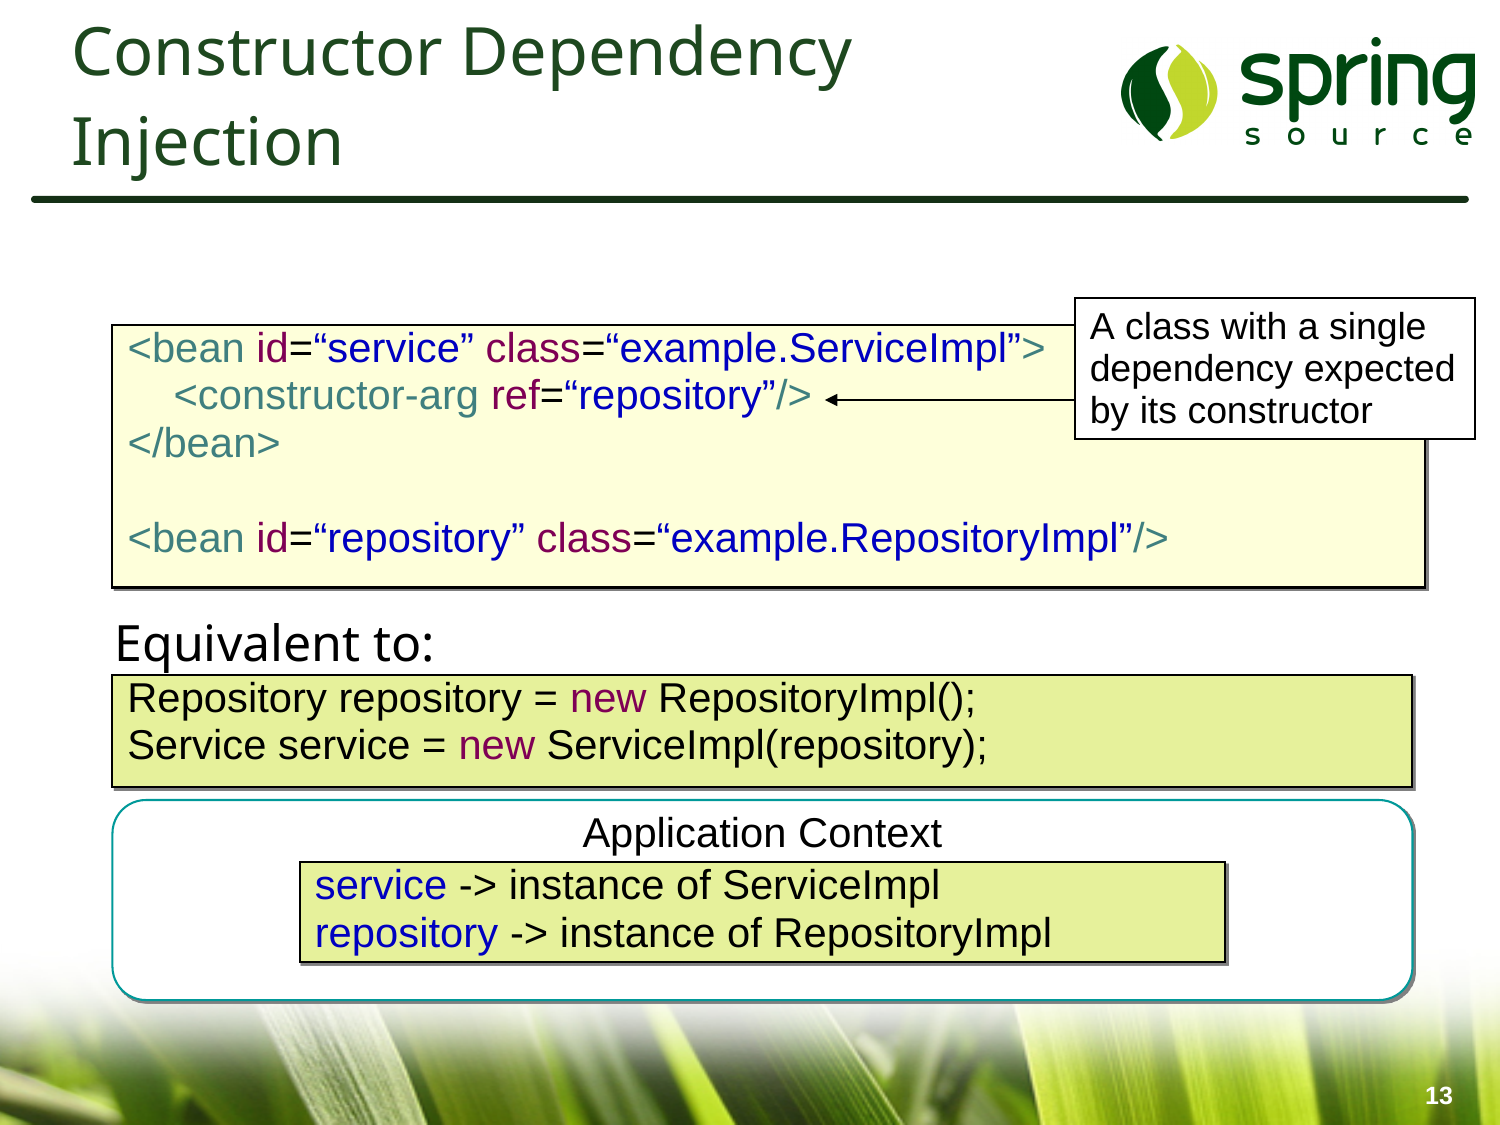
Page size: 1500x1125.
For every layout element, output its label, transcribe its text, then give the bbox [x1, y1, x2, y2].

text_box A class with a single dependency expected by its constructor [1074, 297, 1476, 440]
picture [1121, 37, 1475, 145]
picture [0, 944, 1500, 1125]
text_box Application Context [112, 800, 1413, 1001]
title Constructor Dependency Injection [56, 5, 1089, 184]
text_box service -> instance of ServiceImpl repository -> instance of RepositoryImpl [299, 862, 1225, 963]
text_box Equivalent to: [99, 599, 992, 684]
list <bean id=“service” class=“example.ServiceImpl”> <constructor-arg ref=“repository”/> </bean> <bean id=“repository” class=“example.RepositoryImpl”/> [112, 324, 1425, 588]
text_box Repository repository = new RepositoryImpl(); Service service = new ServiceImpl(repository); [112, 674, 1413, 788]
